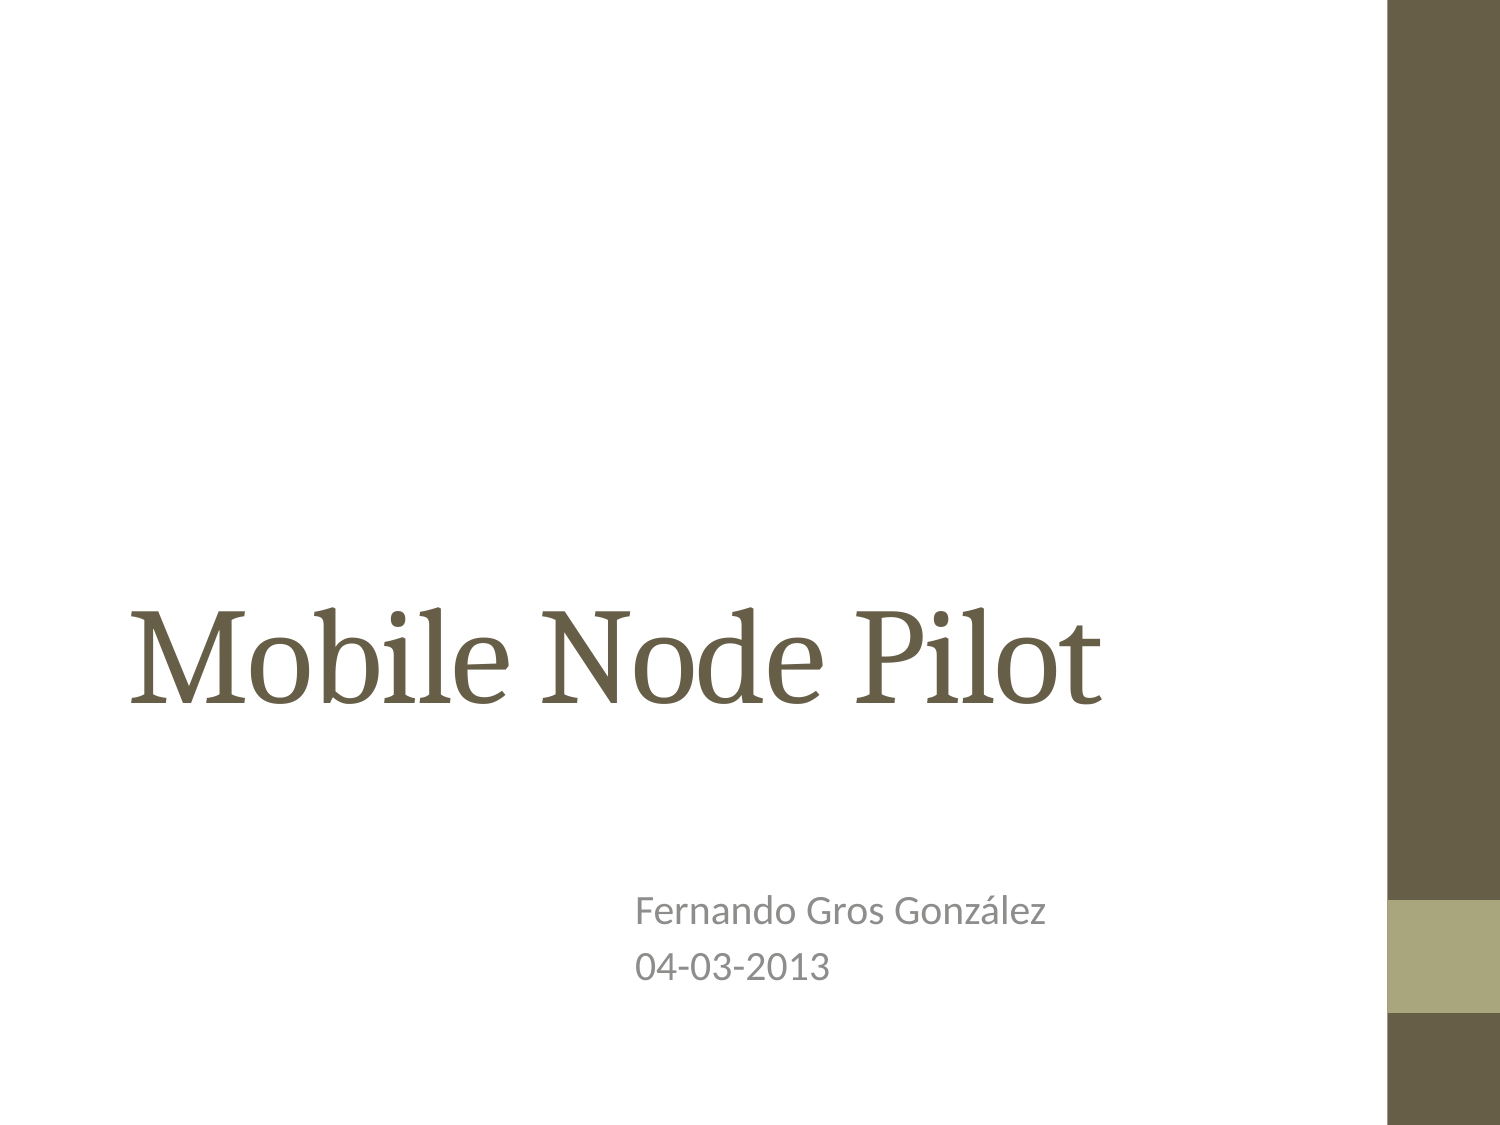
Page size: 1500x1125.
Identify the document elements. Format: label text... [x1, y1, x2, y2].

title Mobile Node Pilot [112, 231, 1351, 739]
subtitle Fernando Gros González 04-03-2013 [324, 881, 1385, 1057]
